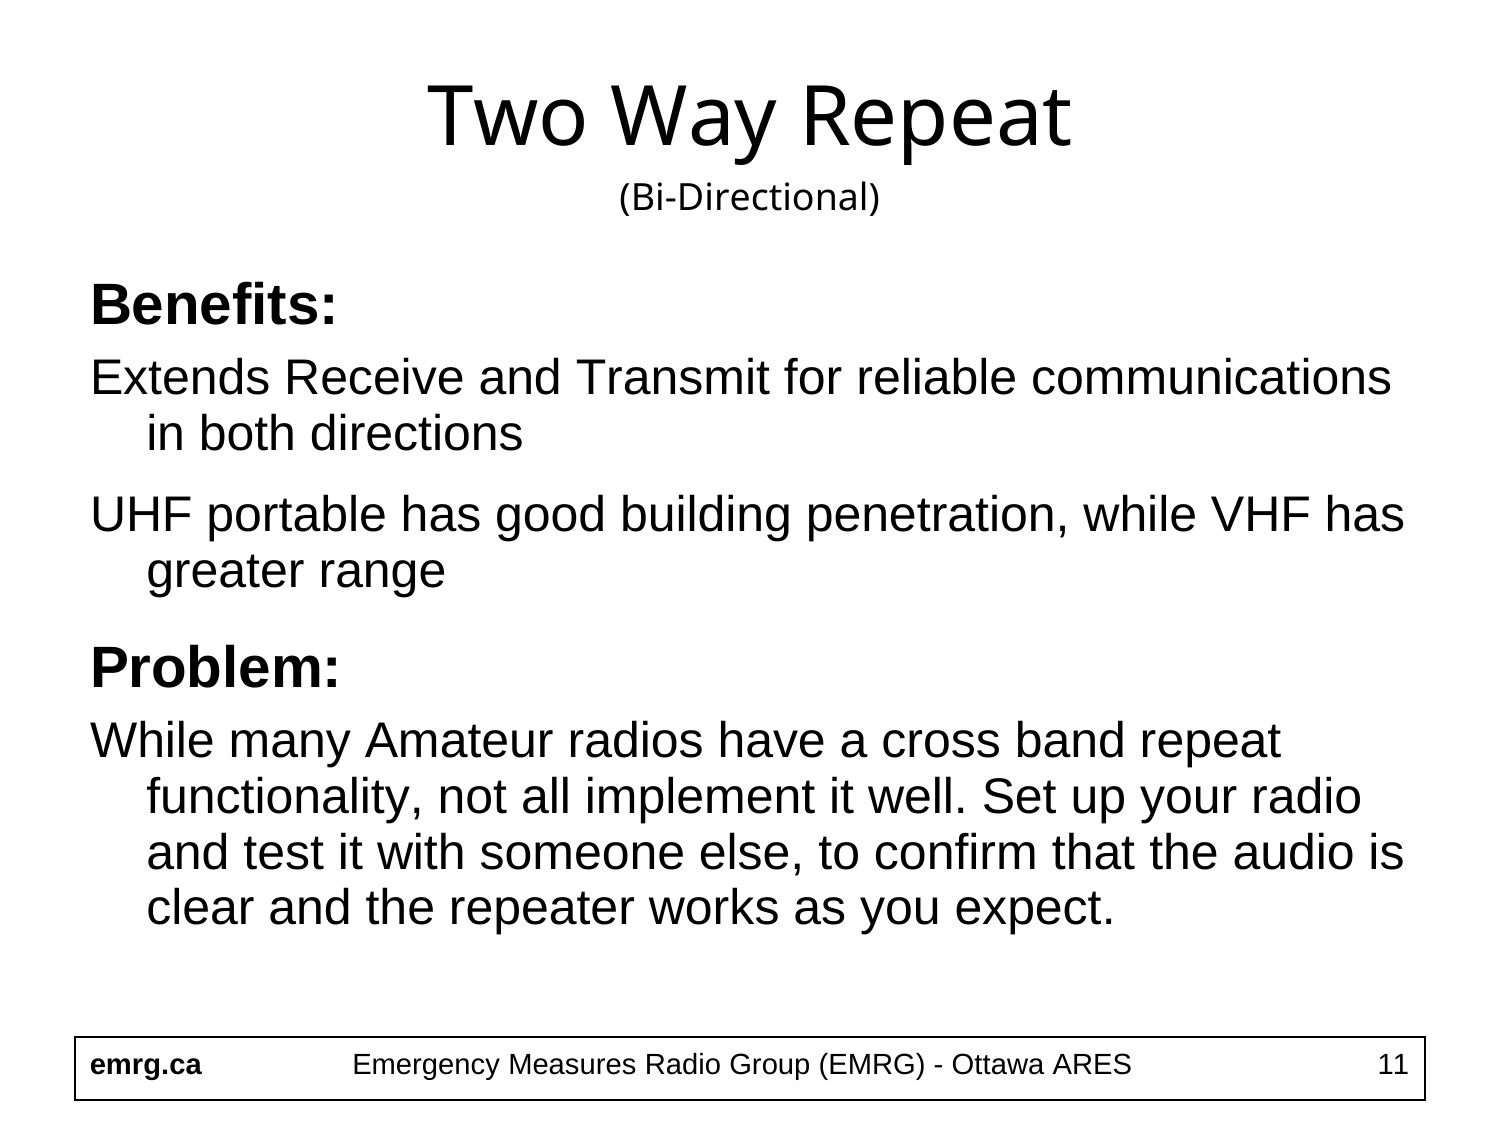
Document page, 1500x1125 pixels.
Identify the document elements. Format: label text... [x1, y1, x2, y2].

list Benefits: Extends Receive and Transmit for reliable communications in both directions UHF portable has good building penetration, while VHF has greater range Problem: While many Amateur radios have a cross band repeat functionality, not all implement it well. Set up your radio and test it with someone else, to confirm that the audio is clear and the repeater works as you expect. [75, 264, 1426, 1038]
text_box <number> [1246, 1037, 1426, 1103]
text_box Emergency Measures Radio Group (EMRG) - Ottawa ARES [247, 1037, 1238, 1103]
title Two Way Repeat (Bi-Directional) [75, 45, 1426, 233]
